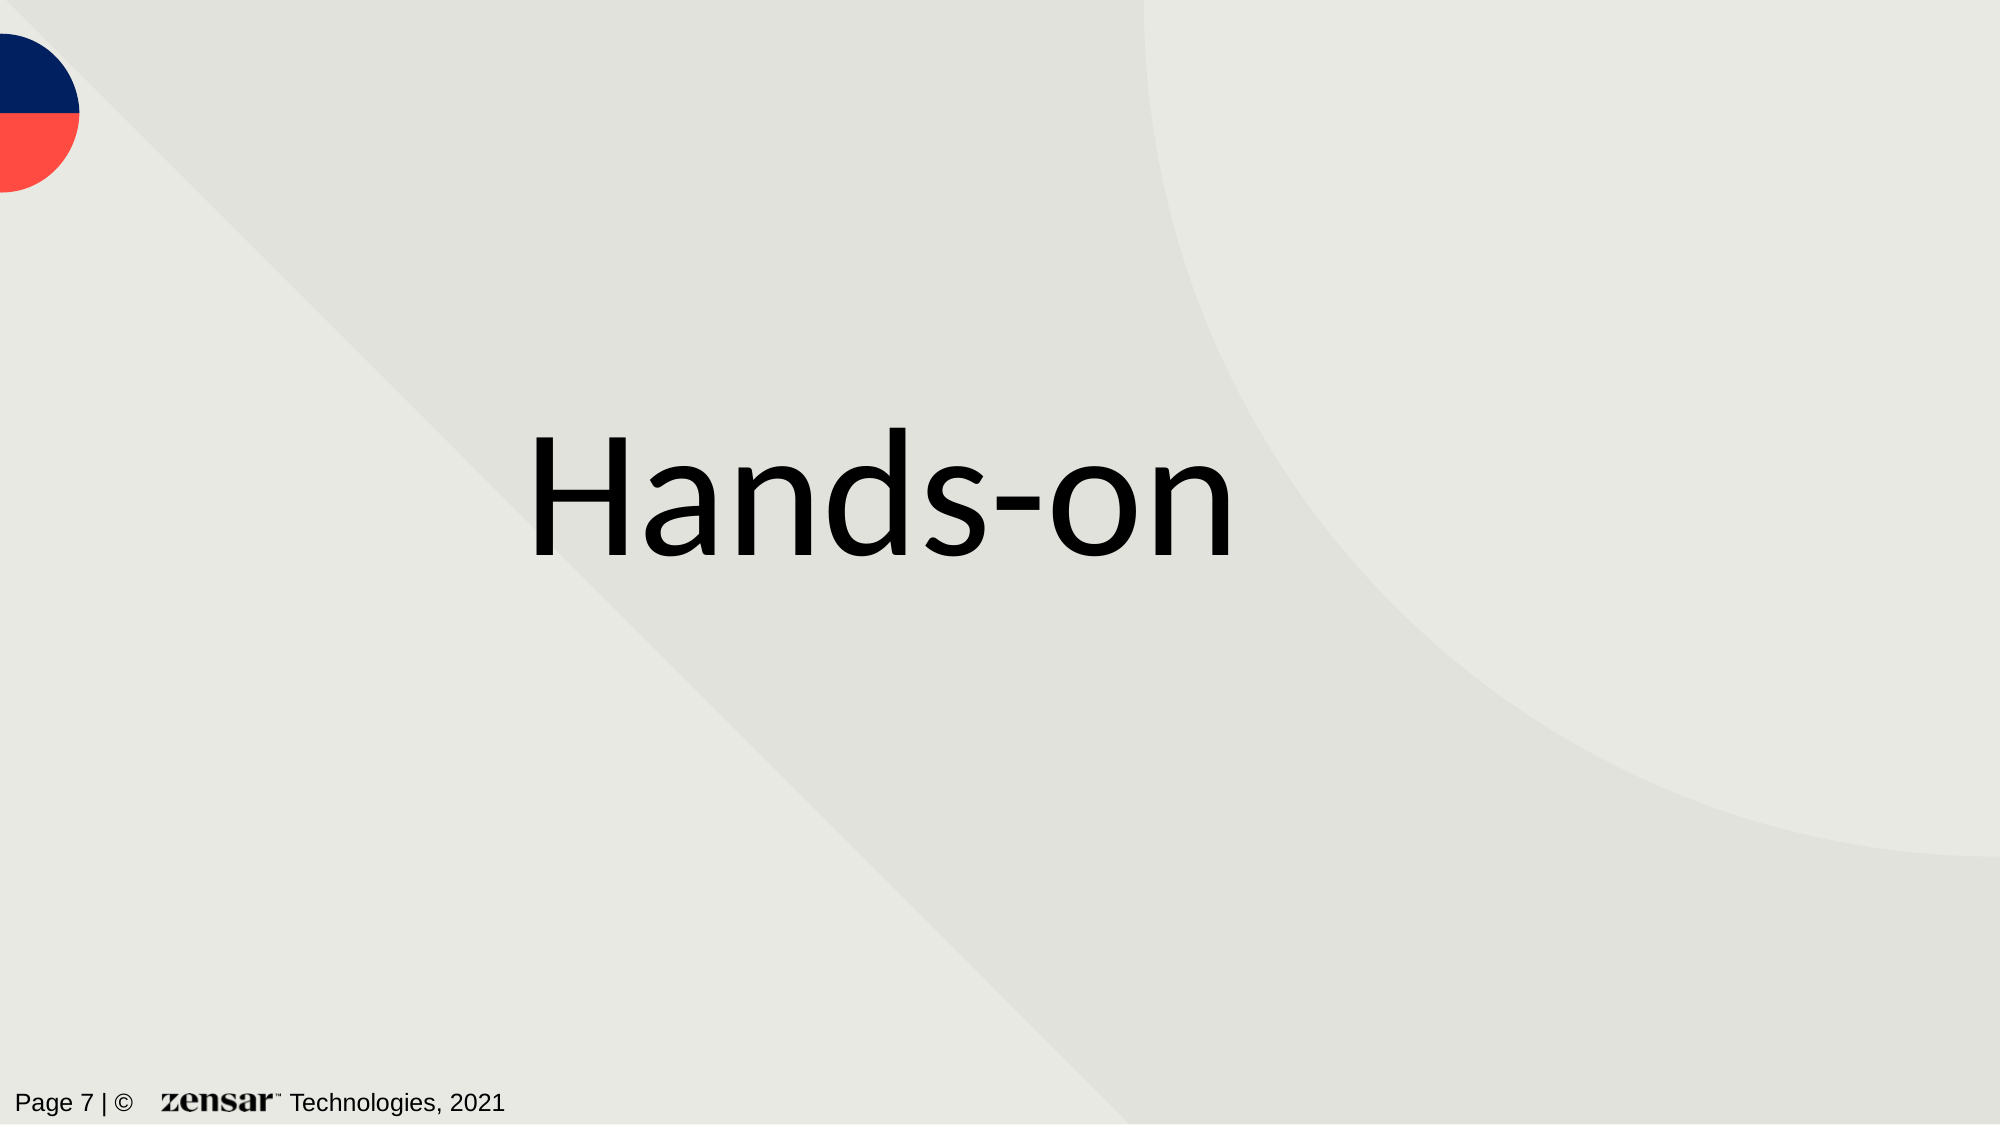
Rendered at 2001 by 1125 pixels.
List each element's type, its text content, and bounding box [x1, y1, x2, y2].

text_box [0, 33, 80, 193]
picture [161, 1093, 281, 1112]
title Hands-on [510, 389, 2000, 486]
